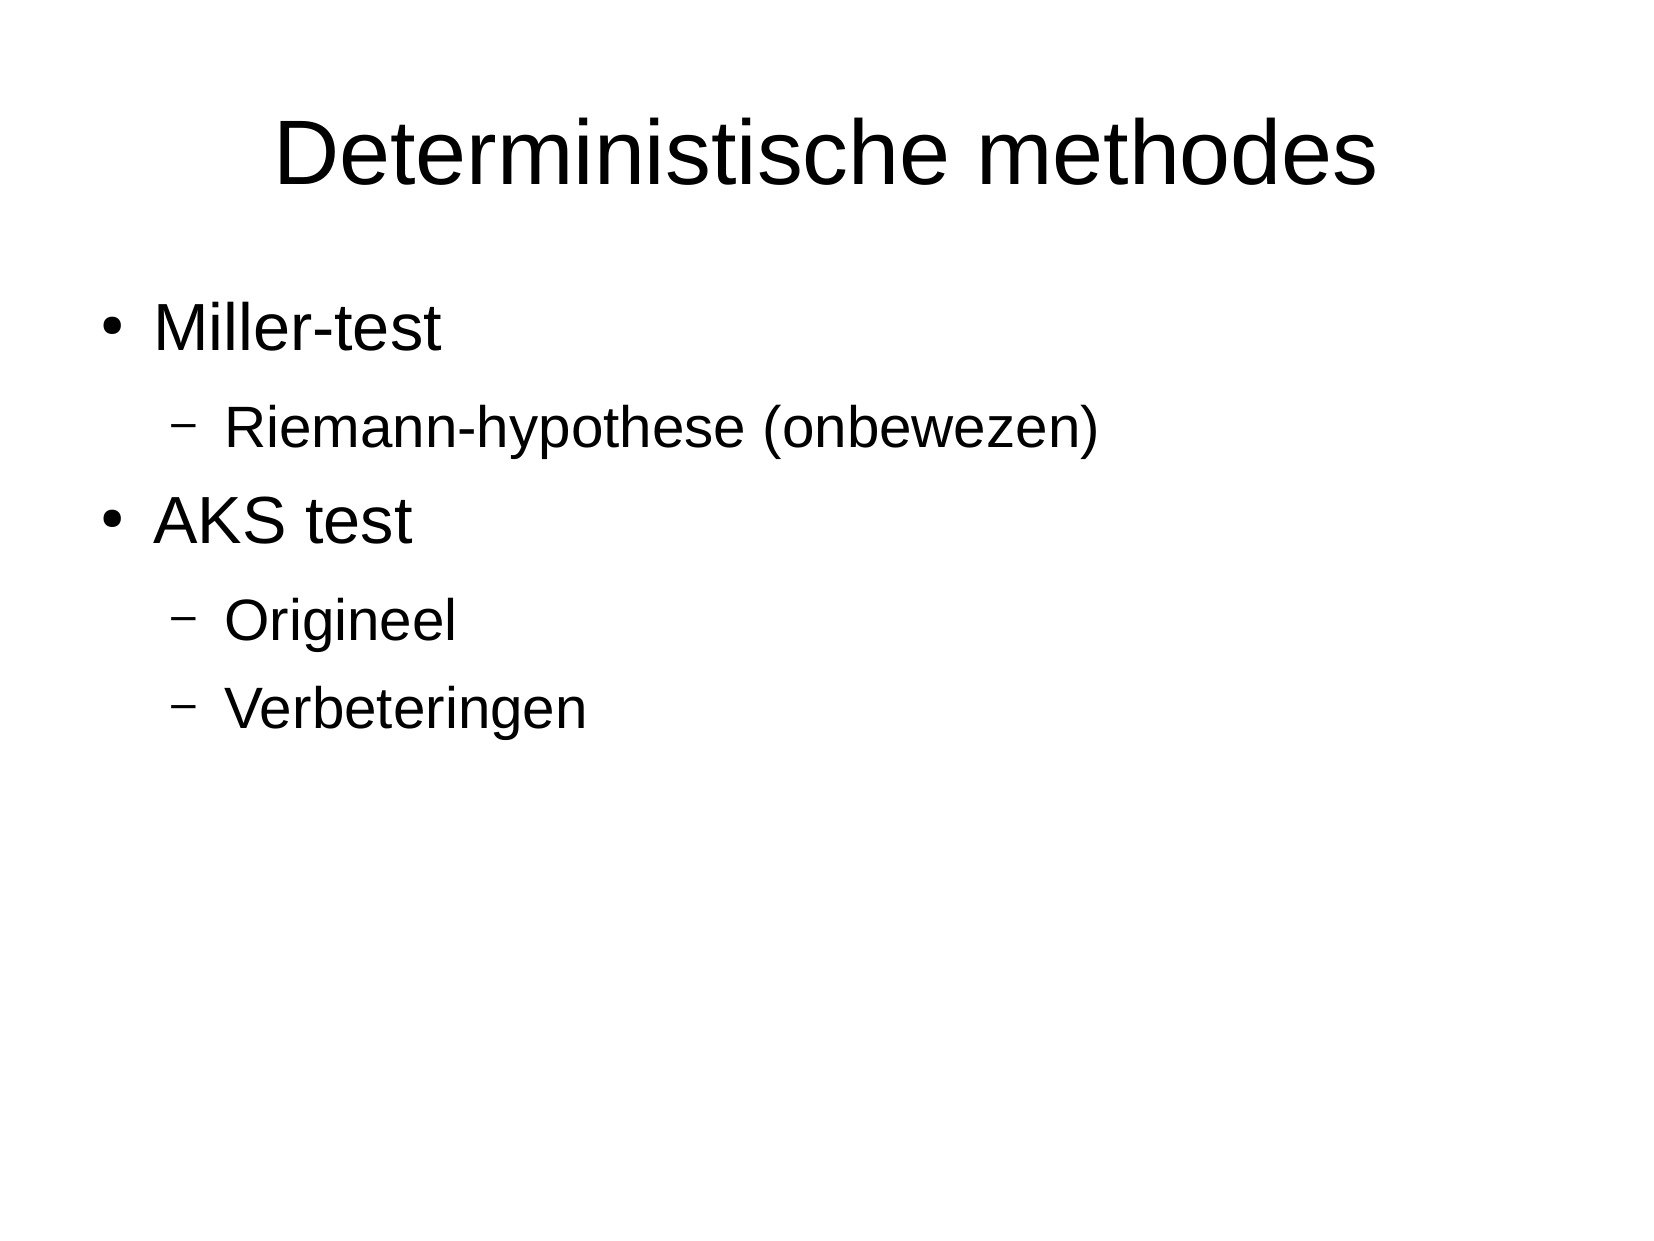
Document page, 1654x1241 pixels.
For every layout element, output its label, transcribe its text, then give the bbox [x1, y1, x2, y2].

title Deterministische methodes [82, 49, 1571, 257]
list Miller-test Riemann-hypothese (onbewezen) AKS test Origineel Verbeteringen [82, 290, 1571, 1010]
